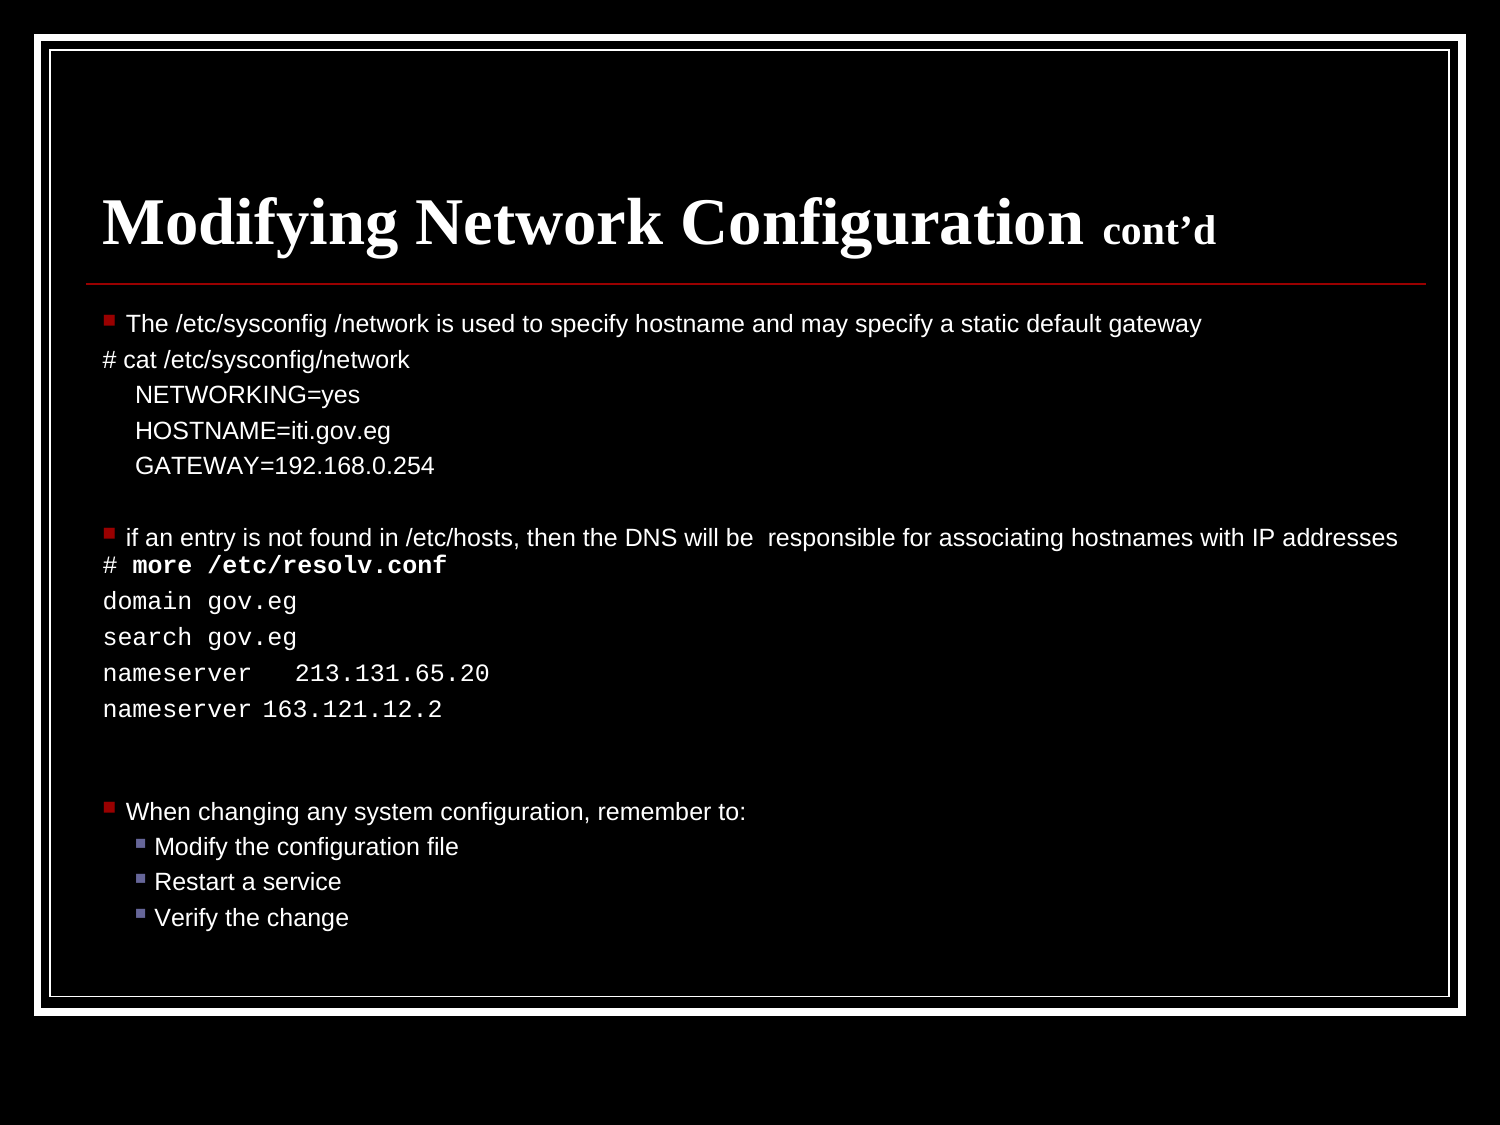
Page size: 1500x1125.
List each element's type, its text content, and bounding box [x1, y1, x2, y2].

title Modifying Network Configuration cont’d [87, 76, 1426, 265]
list The /etc/sysconfig /network is used to specify hostname and may specify a static default gateway # cat /etc/sysconfig/network NETWORKING=yes HOSTNAME=iti.gov.eg GATEWAY=192.168.0.254 if an entry is not found in /etc/hosts, then the DNS will be responsible for associating hostnames with IP addresses # more /etc/resolv.conf domain gov.eg search gov.eg nameserver 213.131.65.20 nameserver 163.121.12.2 When changing any system configuration, remember to: Modify the configuration file Restart a service Verify the change [87, 299, 1426, 963]
